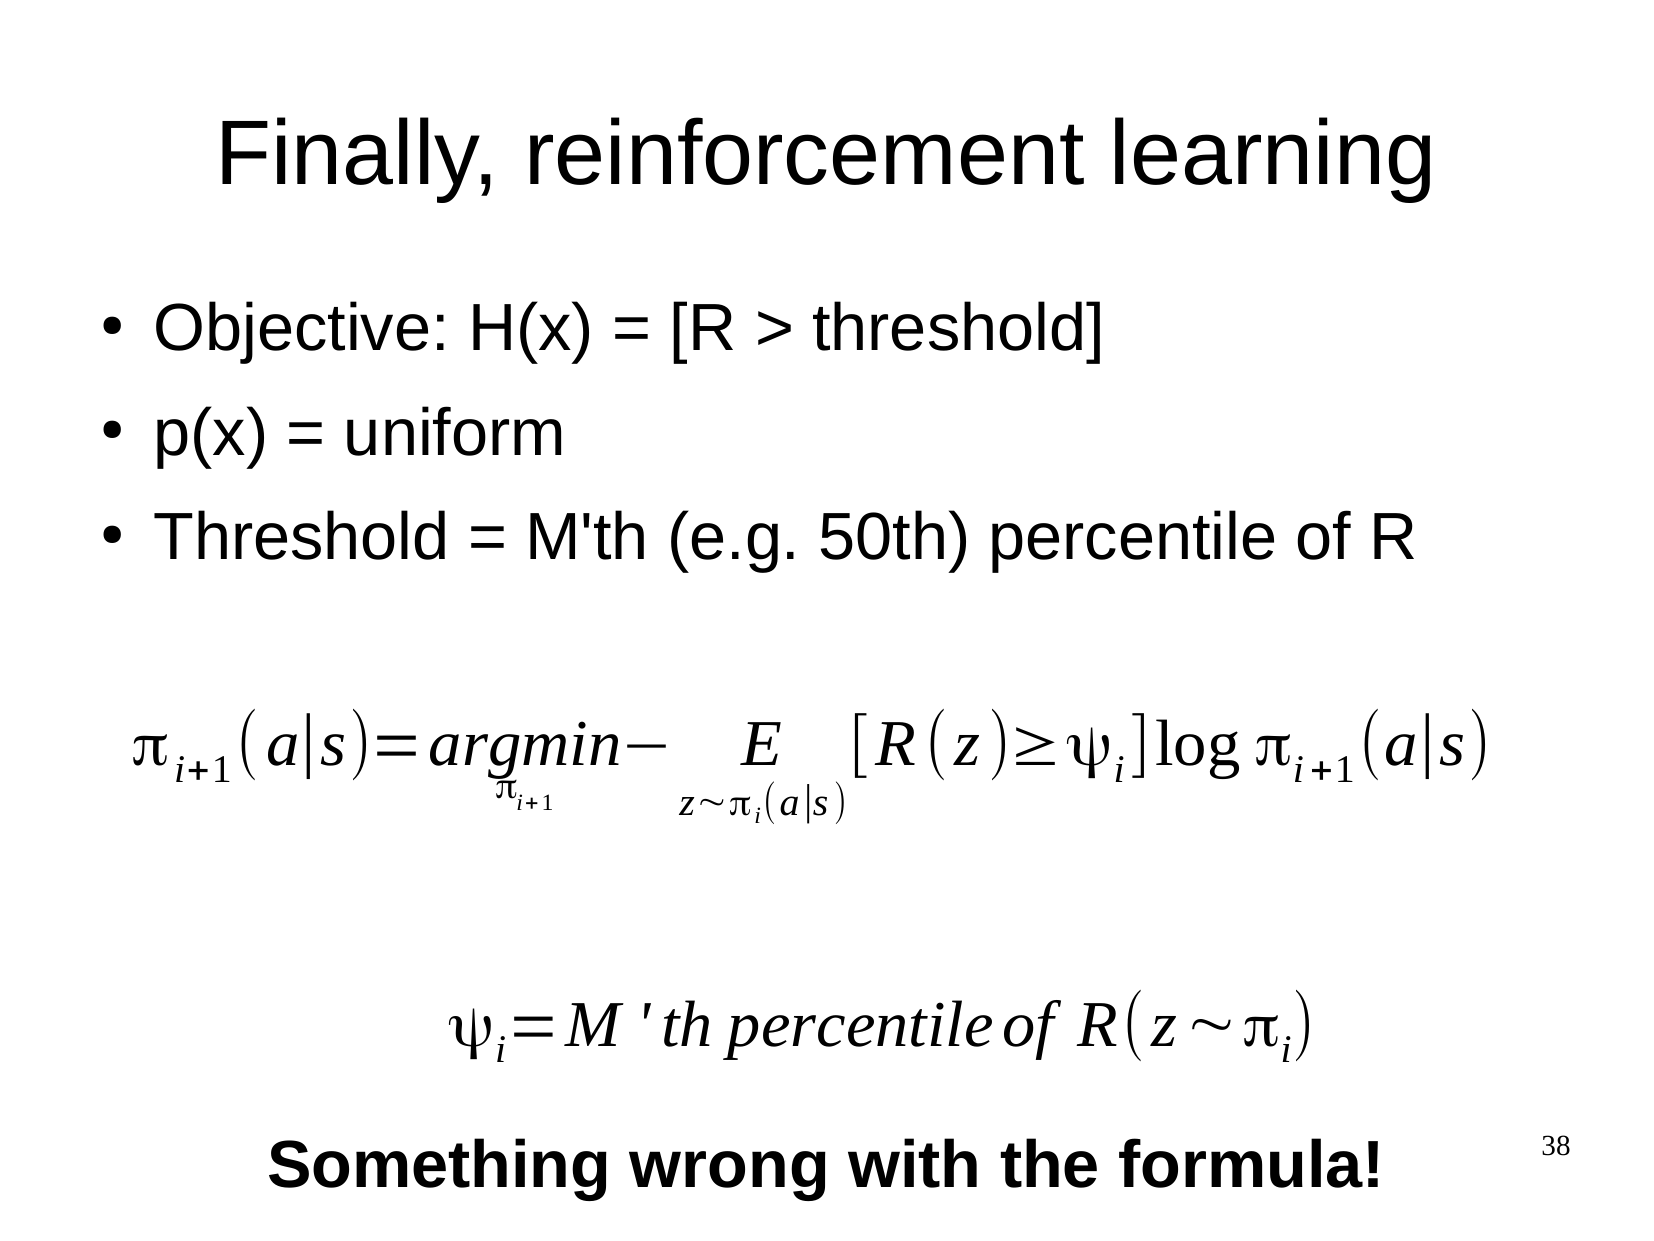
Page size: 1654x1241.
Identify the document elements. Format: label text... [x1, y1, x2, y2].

text_box Something wrong with the formula! [252, 1119, 1402, 1210]
list Objective: H(x) = [R > threshold] p(x) = uniform Threshold = M'th (e.g. 50th) percentile of R [82, 290, 1571, 1241]
chart [428, 984, 1333, 1070]
title Finally, reinforcement learning [82, 49, 1571, 257]
chart [115, 704, 1508, 831]
